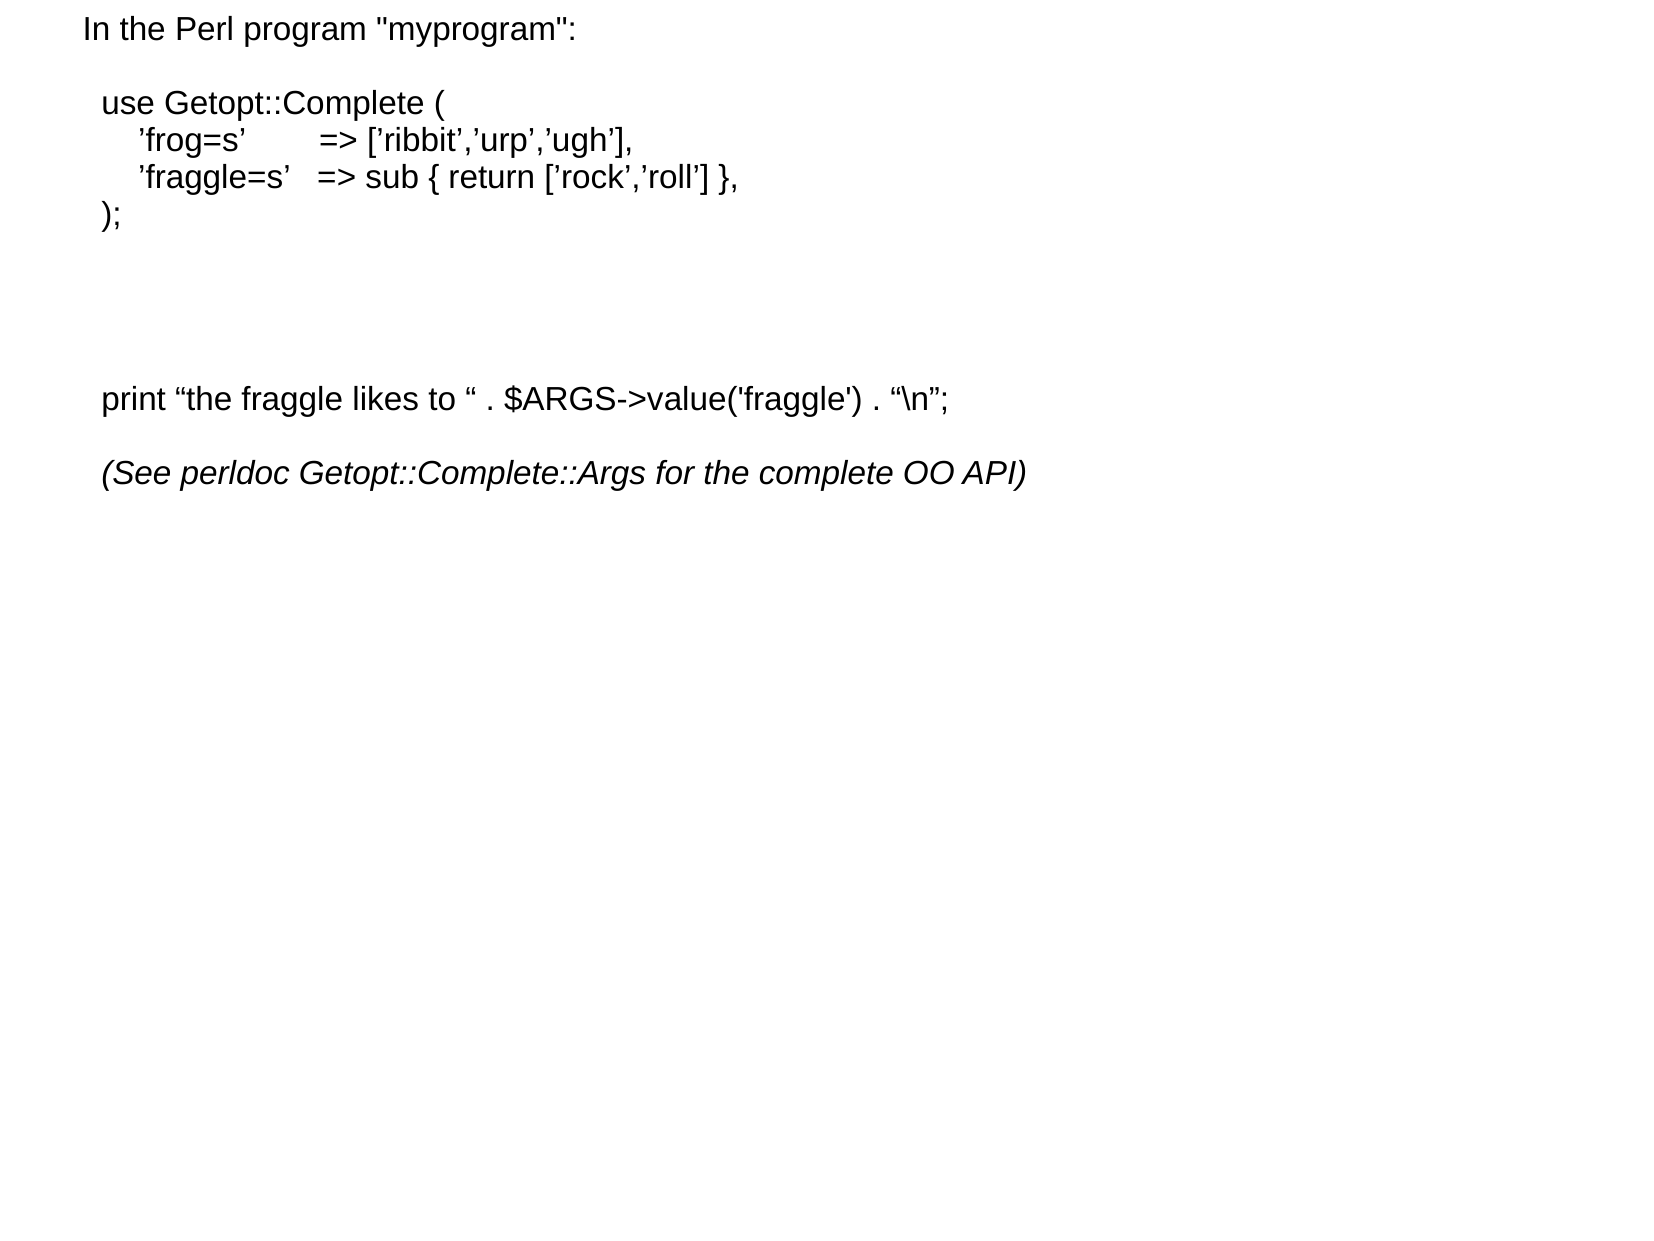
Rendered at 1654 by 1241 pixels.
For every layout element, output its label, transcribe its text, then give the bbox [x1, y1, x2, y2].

subtitle In the Perl program "myprogram": use Getopt::Complete ( ’frog=s’ => [’ribbit’,’urp’,’ugh’], ’fraggle=s’ => sub { return [’rock’,’roll’] }, ); print “the fraggle likes to “ . $ARGS->value('fraggle') . “\n”; (See perldoc Getopt::Complete::Args for the complete OO API) [82, 10, 1571, 1070]
